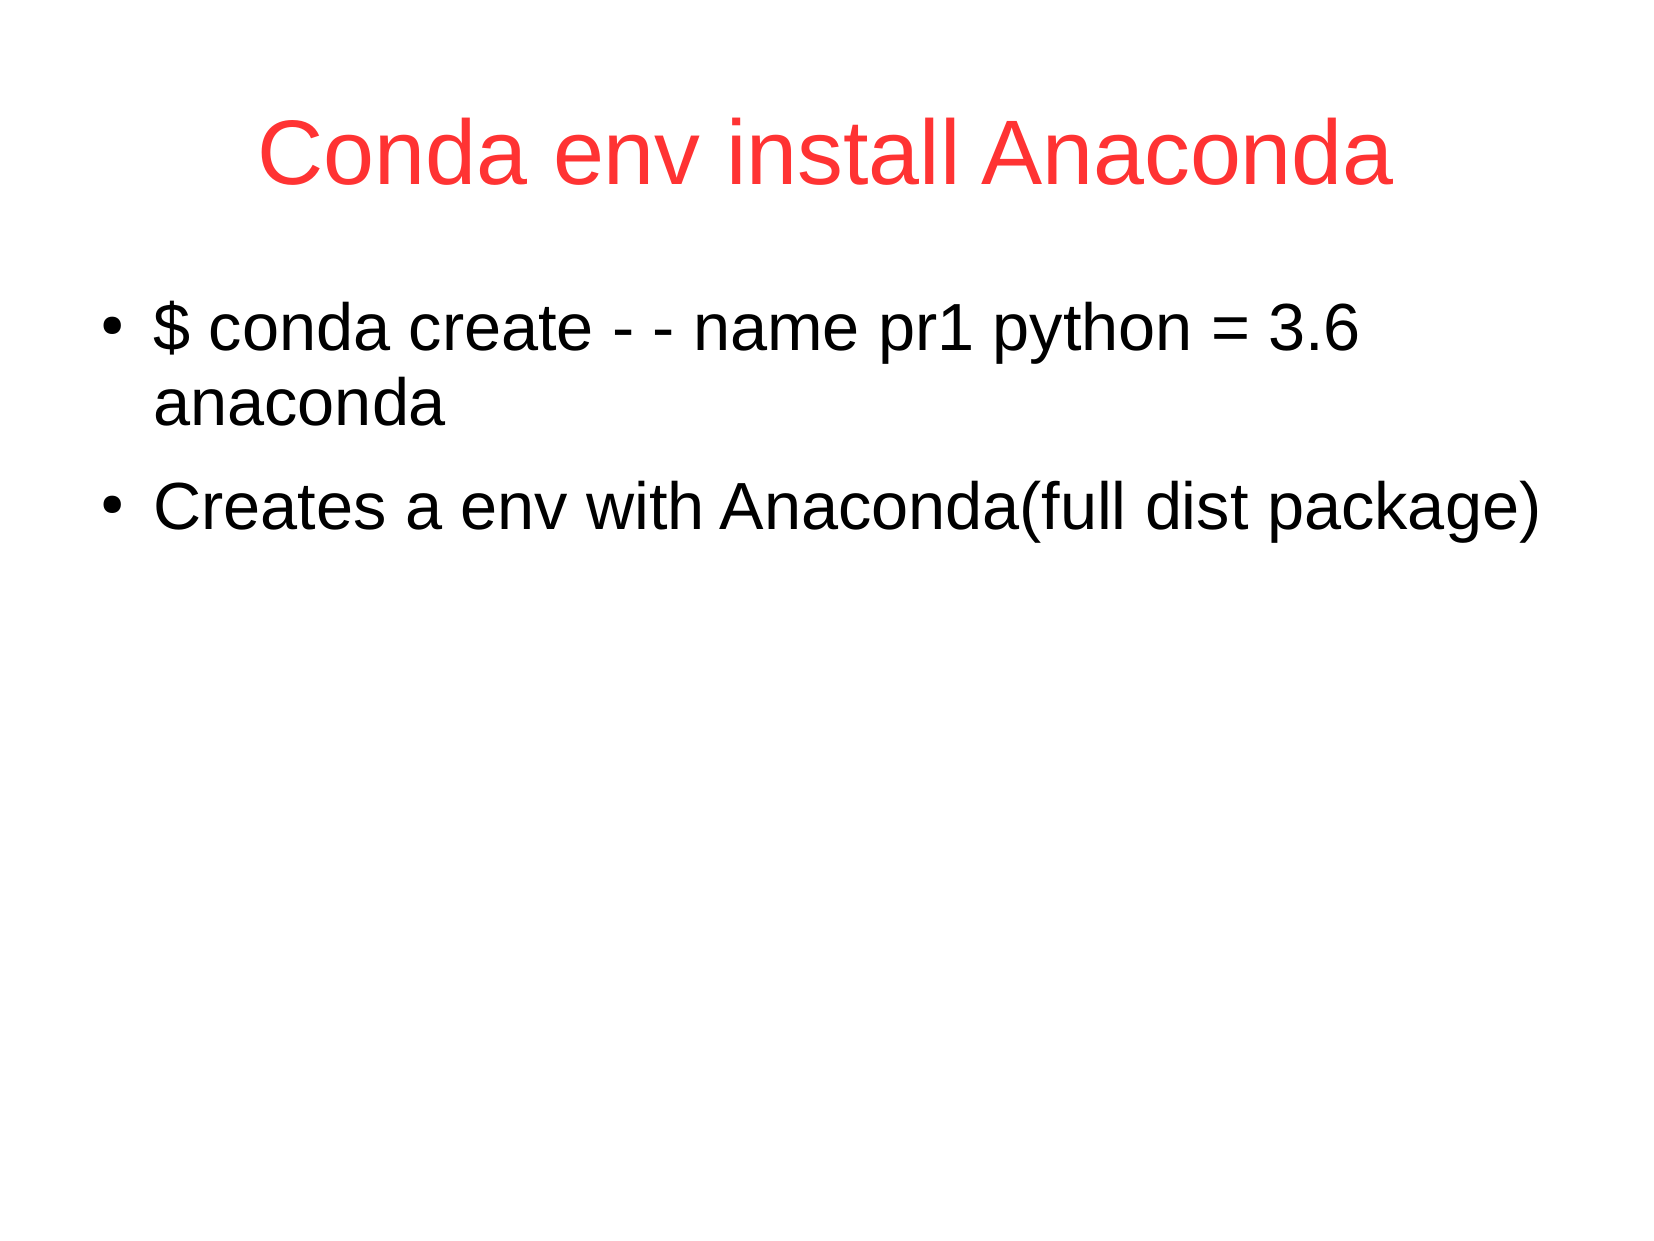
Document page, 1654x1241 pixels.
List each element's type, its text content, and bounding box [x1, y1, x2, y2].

list $ conda create - - name pr1 python = 3.6 anaconda Creates a env with Anaconda(full dist package) [82, 290, 1571, 1010]
title Conda env install Anaconda [82, 49, 1571, 257]
